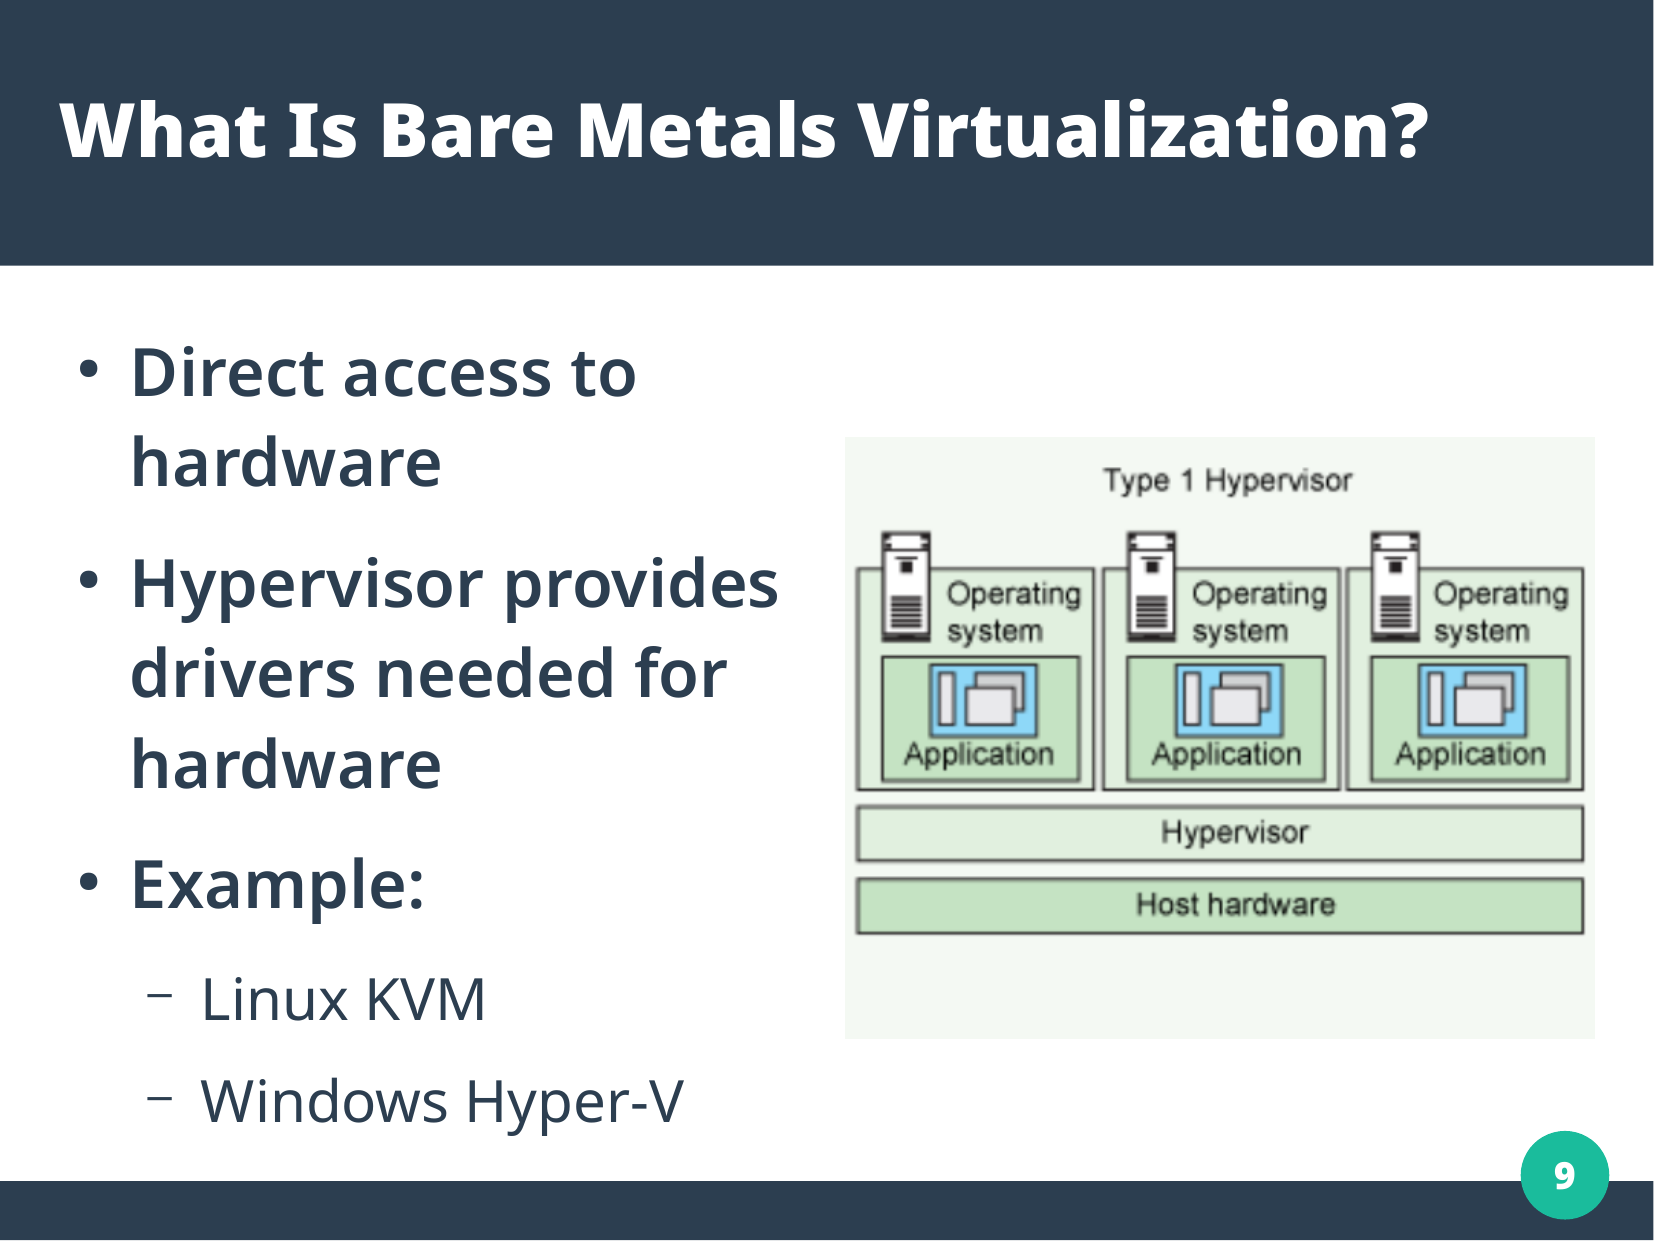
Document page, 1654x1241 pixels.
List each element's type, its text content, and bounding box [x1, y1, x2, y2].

title What Is Bare Metals Virtualization? [59, 49, 1595, 207]
list Direct access to hardware Hypervisor provides drivers needed for hardware Example: Linux KVM Windows Hyper-V [59, 324, 809, 1152]
picture [845, 437, 1595, 1039]
